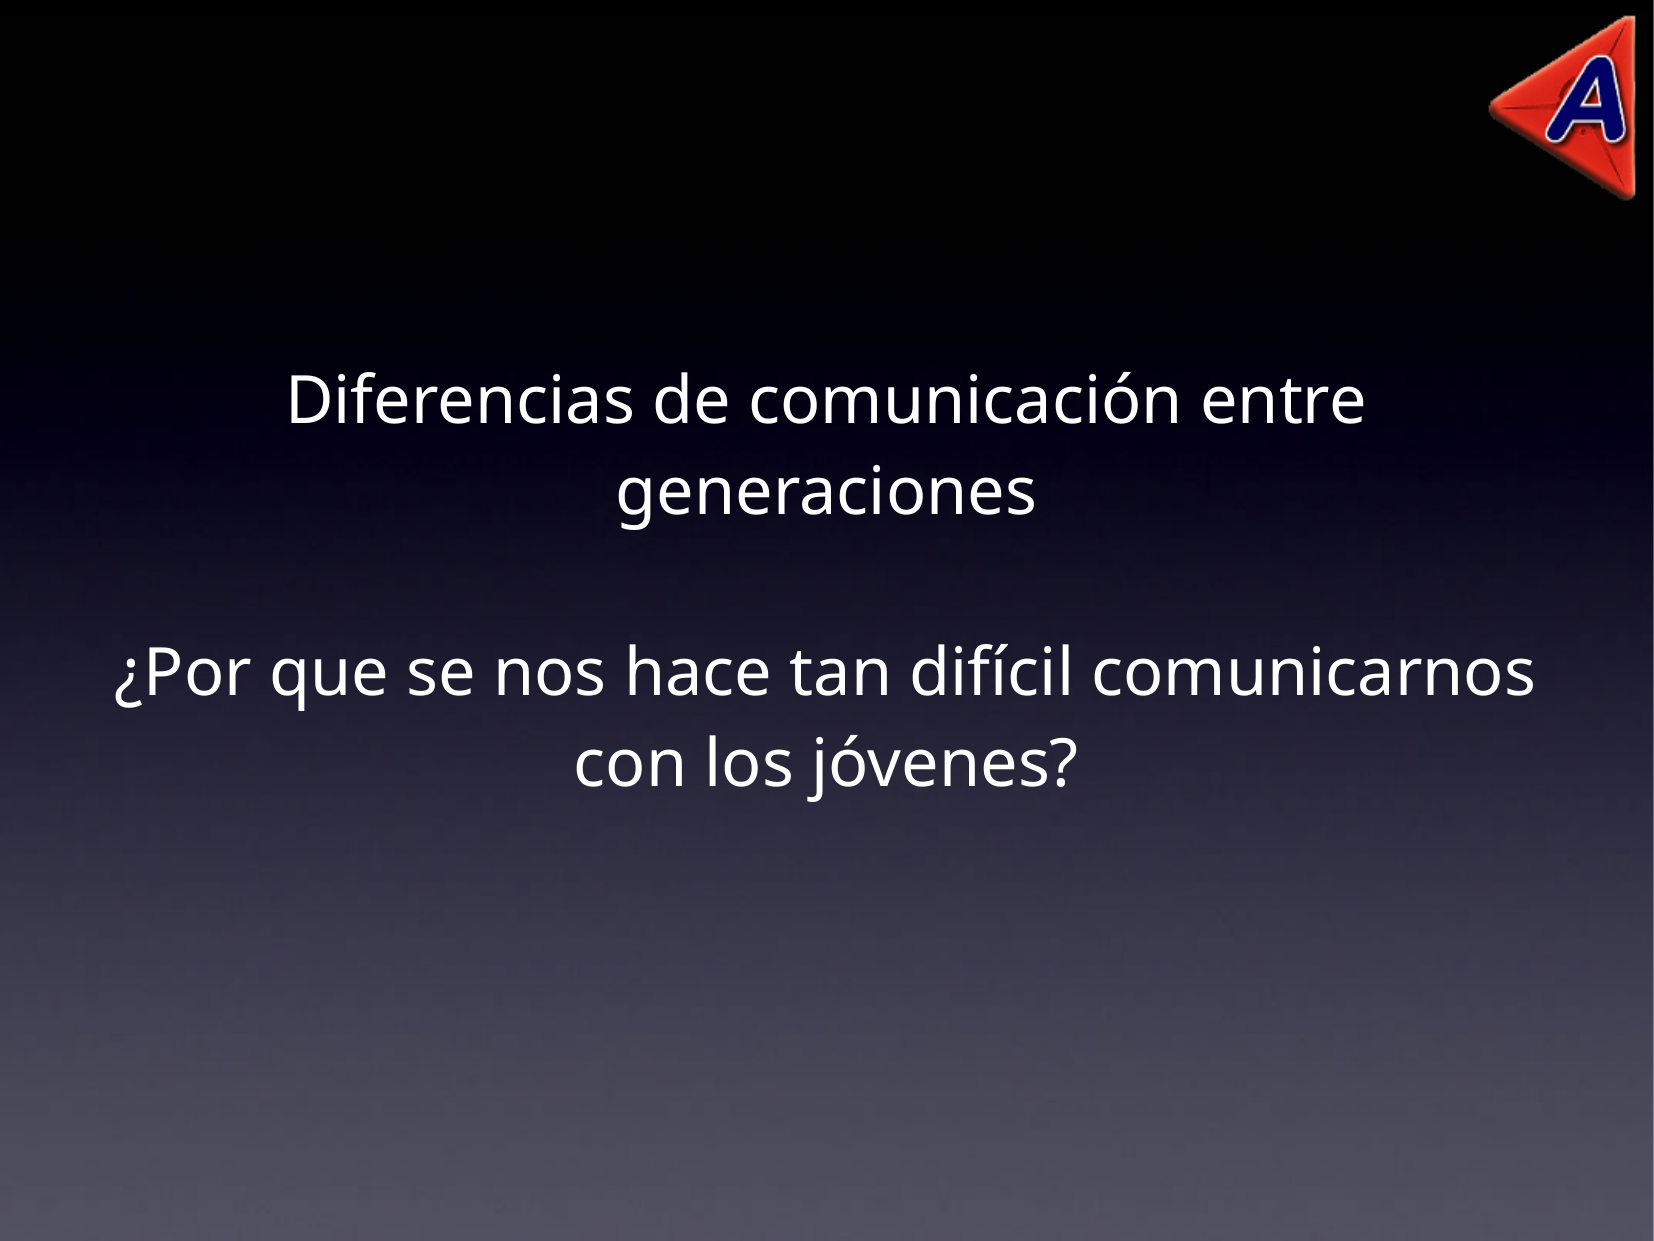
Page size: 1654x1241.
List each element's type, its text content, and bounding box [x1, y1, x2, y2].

picture [0, 0, 1654, 1241]
subtitle Diferencias de comunicación entre generaciones ¿Por que se nos hace tan difícil comunicarnos con los jóvenes? [82, 49, 1571, 1109]
